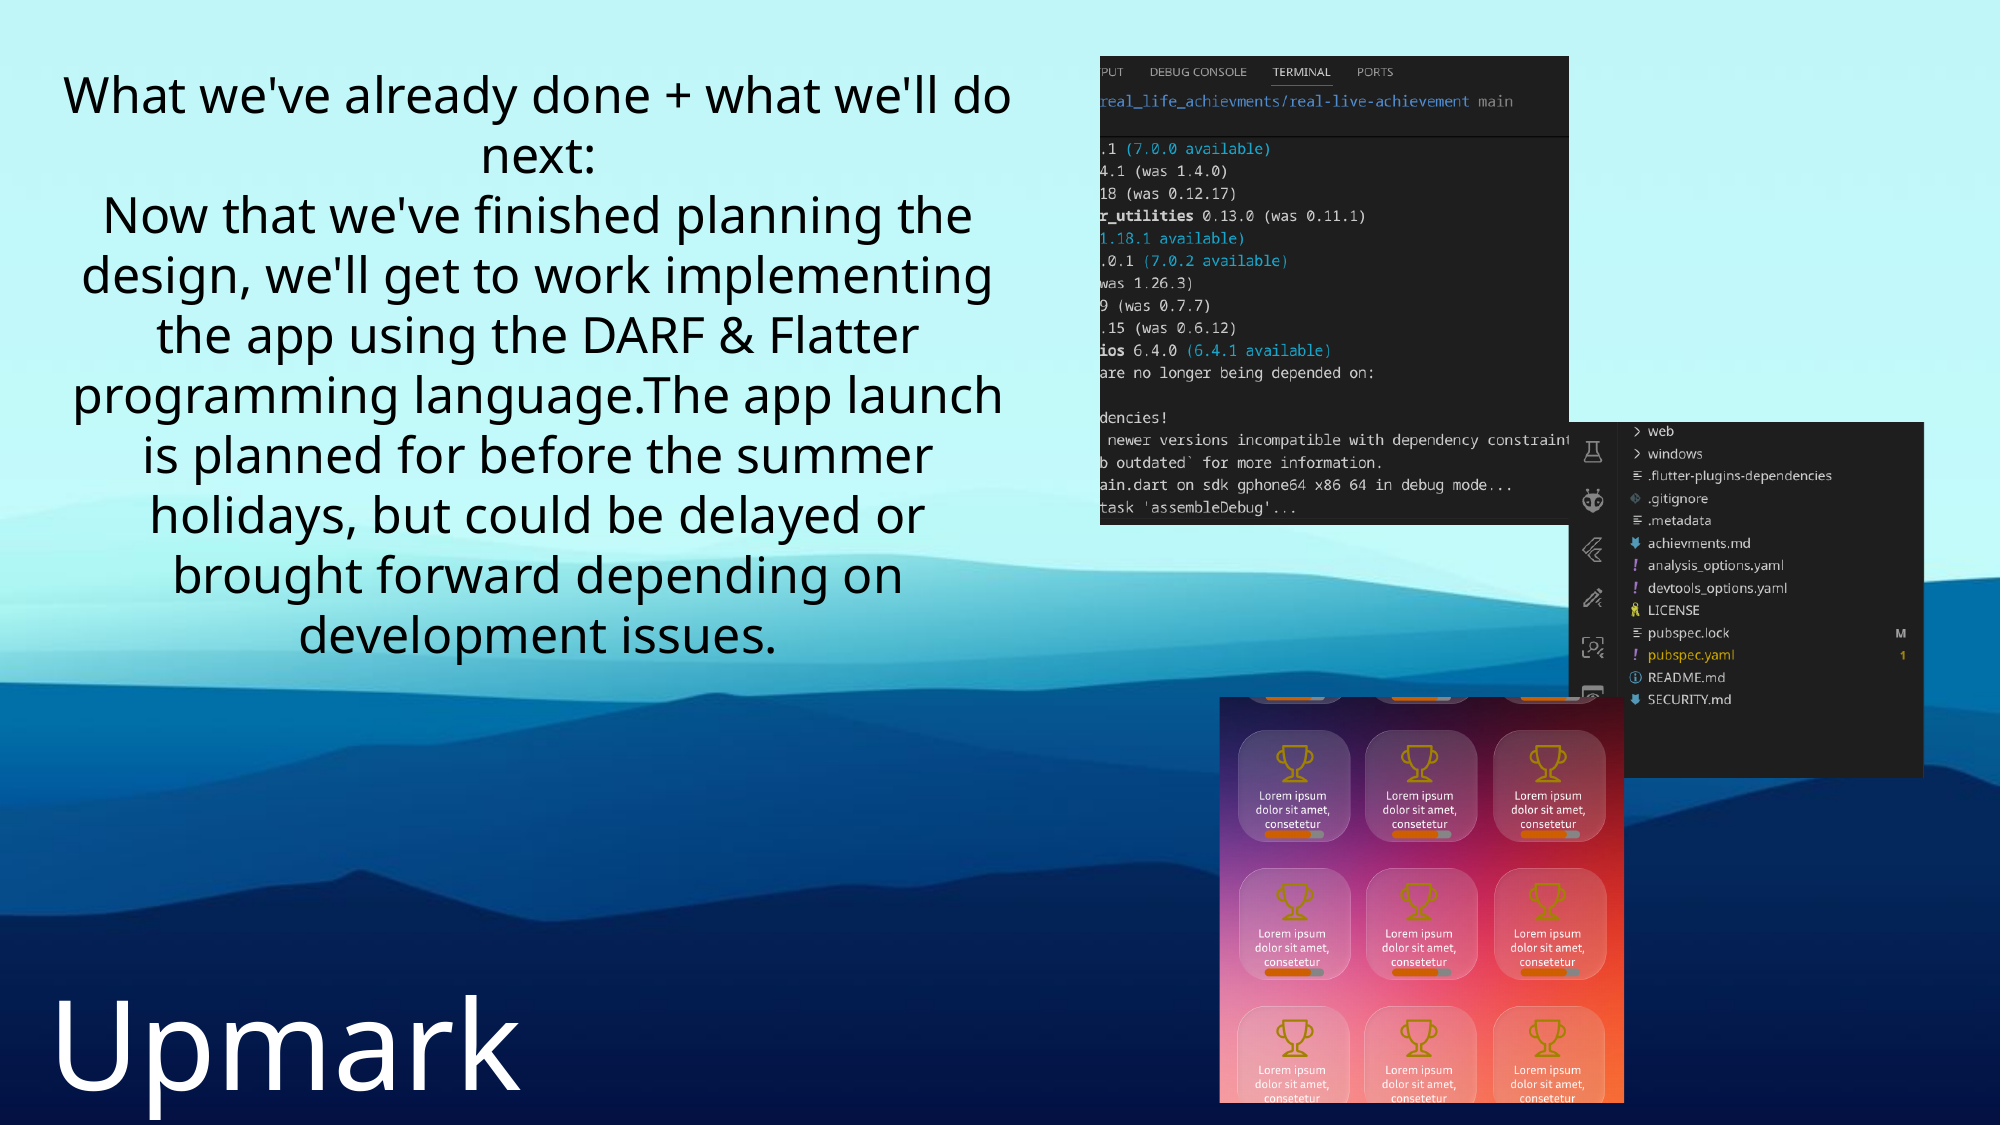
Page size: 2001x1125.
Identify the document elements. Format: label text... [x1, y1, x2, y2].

text_box What we've already done + what we'll do next: Now that we've finished planning the design, we'll get to work implementing the app using the DARF & Flatter programming language.The app launch is planned for before the summer holidays, but could be delayed or brought forward depending on development issues. [33, 56, 1044, 617]
picture [0, 0, 2000, 1125]
text_box Upmark [33, 958, 581, 1125]
